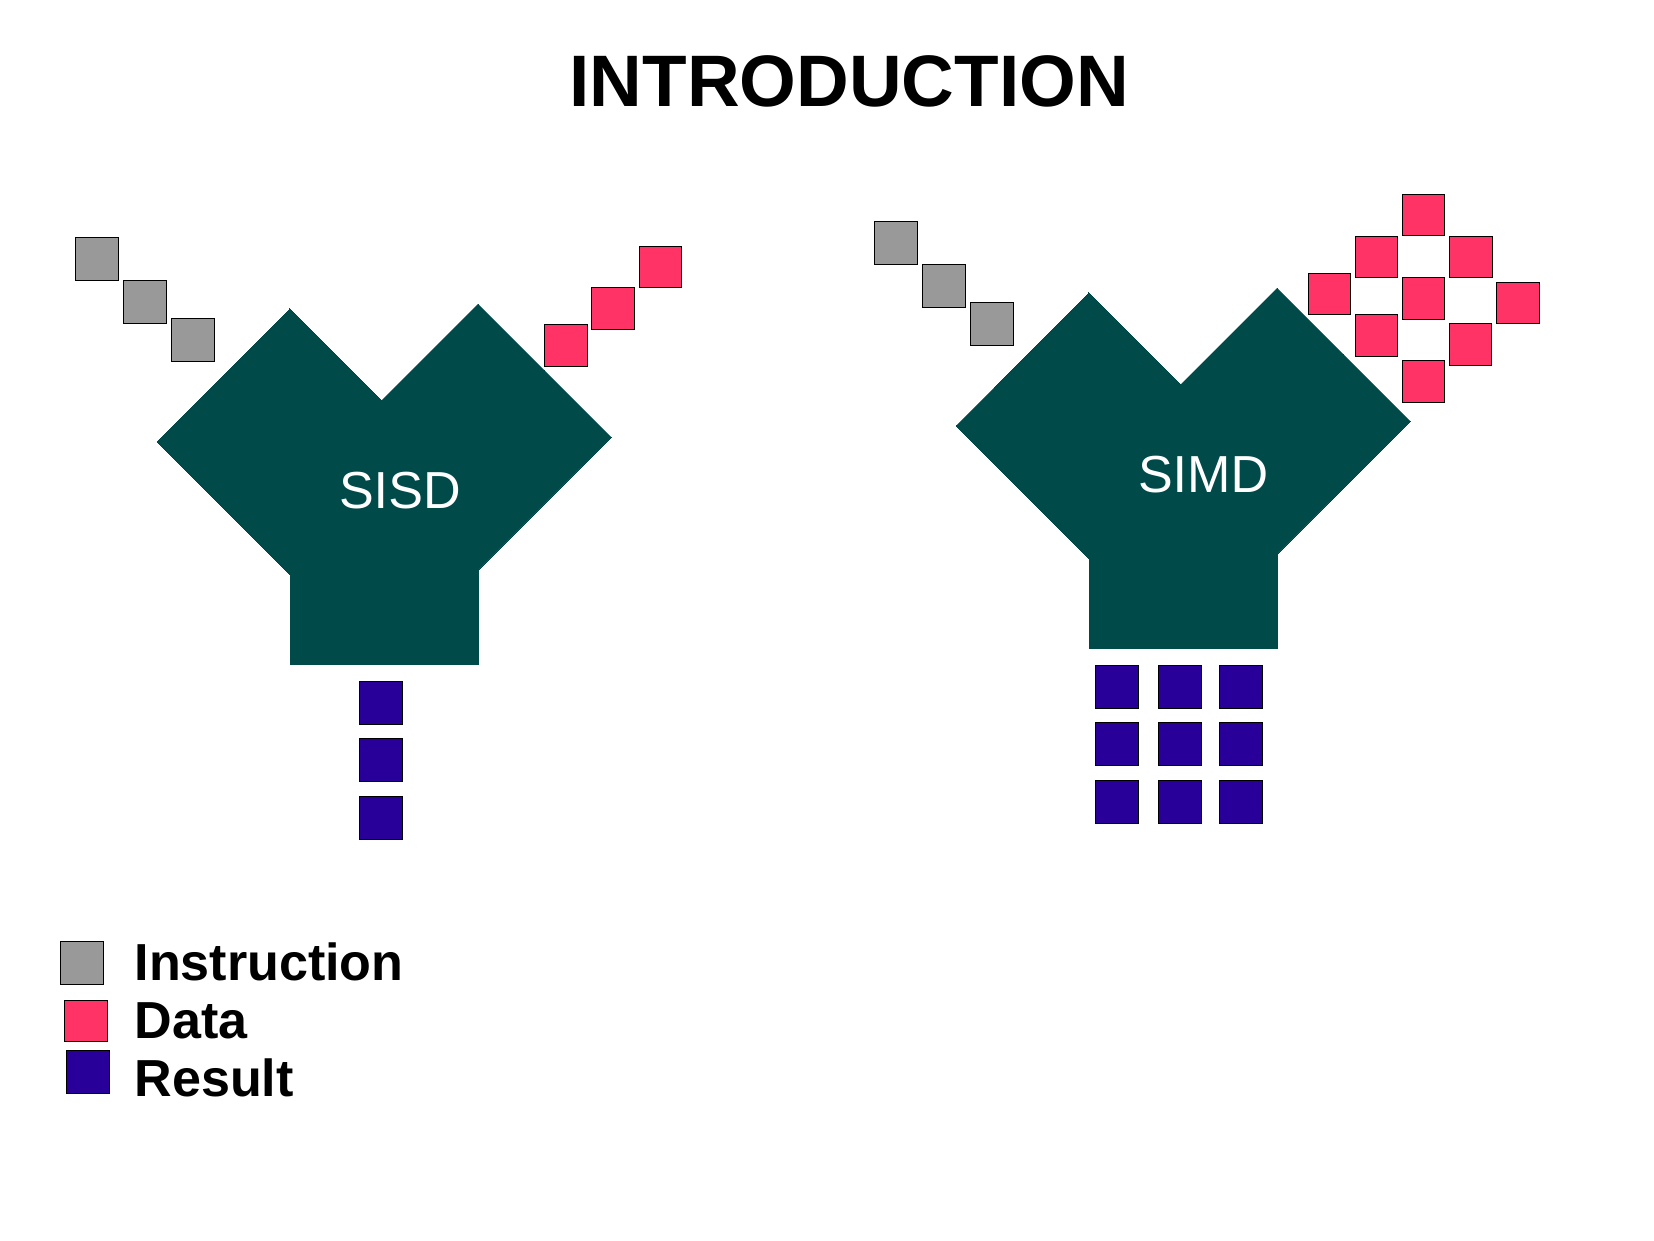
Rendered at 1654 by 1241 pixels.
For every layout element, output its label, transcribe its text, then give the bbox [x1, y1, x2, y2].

text_box [64, 1000, 108, 1042]
text_box [970, 302, 1014, 346]
text_box [1308, 273, 1351, 315]
text_box [1402, 194, 1445, 236]
text_box [1219, 722, 1263, 766]
text_box Instruction Data Result [120, 926, 807, 1116]
text_box [359, 681, 403, 725]
text_box [544, 324, 588, 367]
text_box [1449, 236, 1493, 278]
text_box [157, 304, 612, 665]
text_box [956, 288, 1411, 649]
text_box [1496, 282, 1540, 324]
text_box [60, 941, 104, 985]
text_box [1095, 780, 1139, 824]
text_box [359, 796, 403, 840]
text_box [123, 280, 167, 324]
text_box [1402, 277, 1445, 320]
text_box [1158, 665, 1202, 709]
text_box [874, 221, 918, 265]
text_box [1219, 665, 1263, 709]
text_box SIMD [1123, 438, 1307, 512]
text_box [66, 1050, 110, 1094]
text_box [1219, 780, 1263, 824]
text_box [1355, 236, 1398, 278]
text_box [1355, 314, 1398, 357]
text_box [1158, 780, 1202, 824]
text_box [591, 287, 635, 330]
text_box [1449, 323, 1492, 366]
text_box [1095, 665, 1139, 709]
text_box INTRODUCTION [555, 33, 1146, 130]
text_box [359, 738, 403, 782]
text_box [639, 246, 682, 288]
text_box [922, 264, 966, 308]
text_box [1158, 722, 1202, 766]
text_box [1095, 722, 1139, 766]
text_box [171, 318, 215, 362]
text_box SISD [324, 454, 508, 528]
text_box [75, 237, 119, 281]
text_box [1402, 360, 1445, 403]
